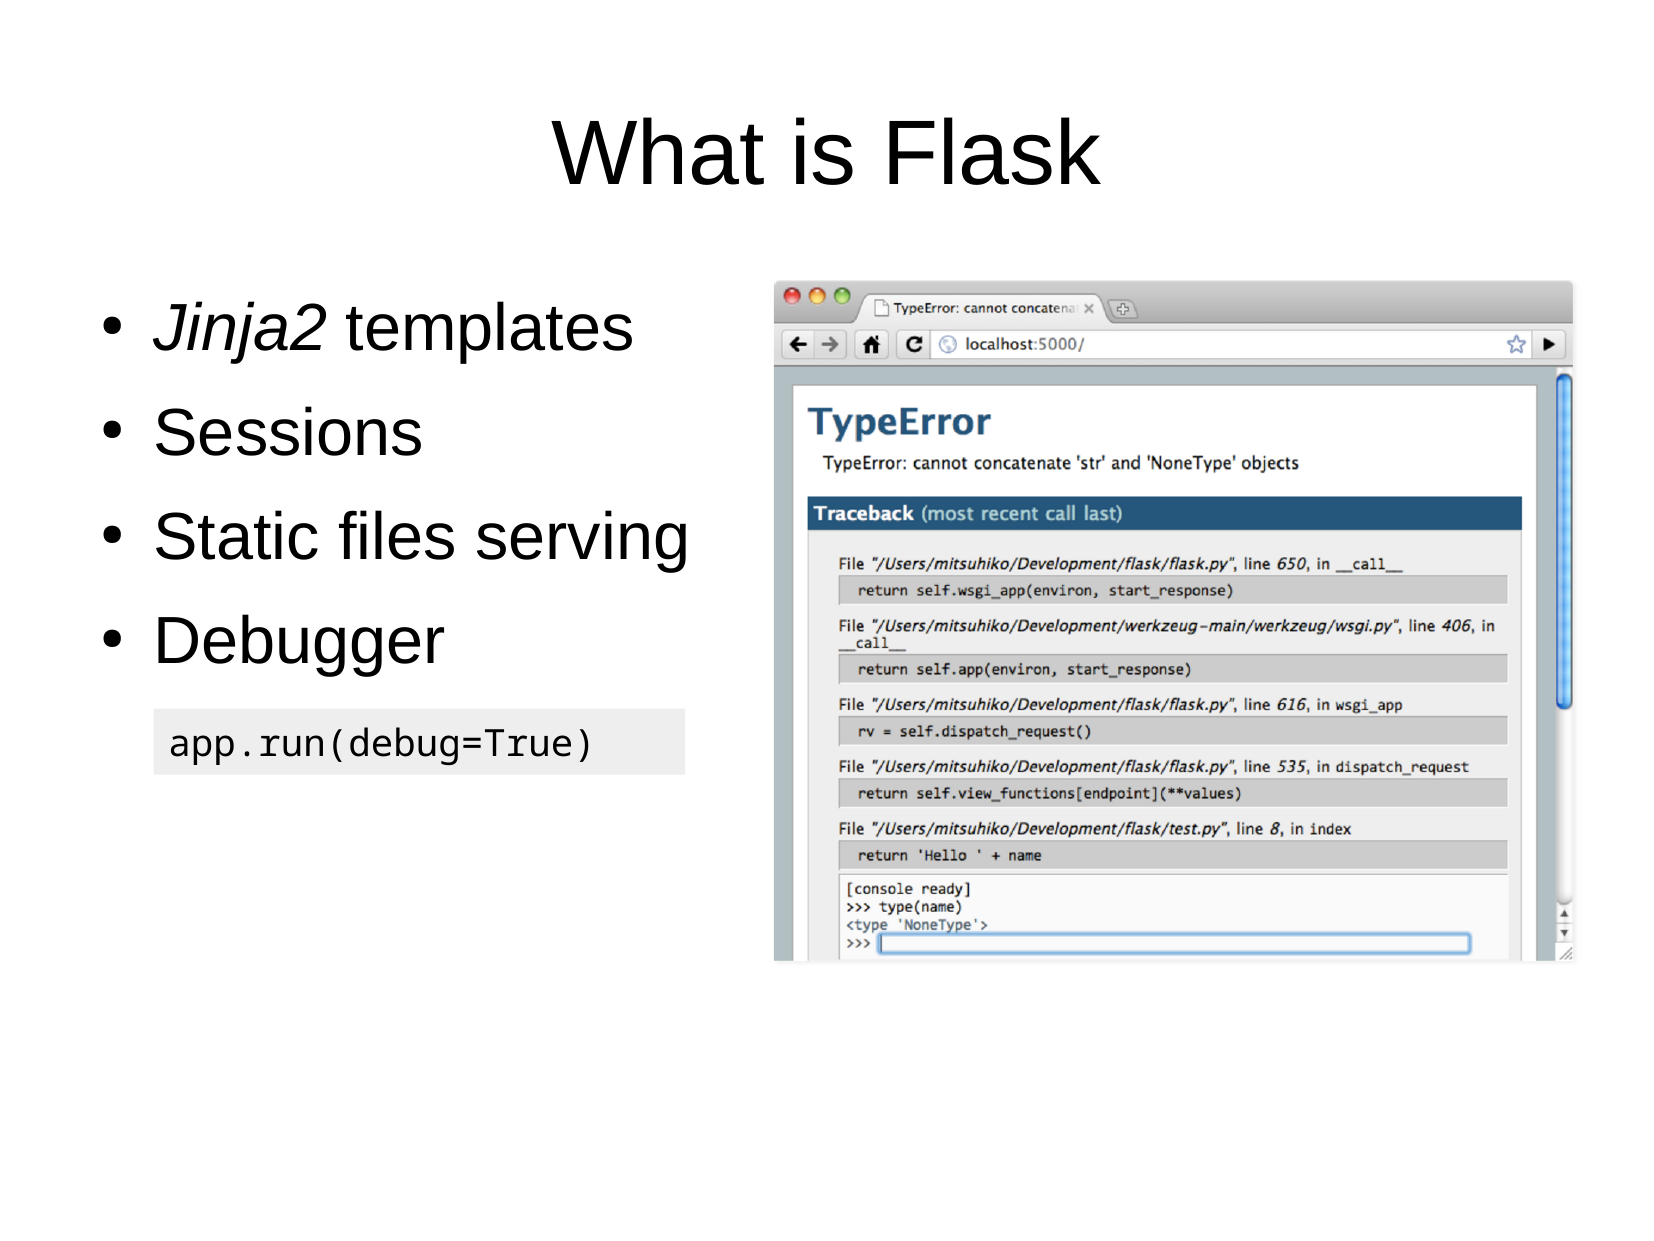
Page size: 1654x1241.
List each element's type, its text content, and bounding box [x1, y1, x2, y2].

picture [767, 271, 1591, 974]
list Jinja2 templates Sessions Static files serving Debugger [82, 290, 1571, 1010]
text_box app.run(debug=True) [153, 708, 686, 762]
title What is Flask [82, 49, 1571, 257]
